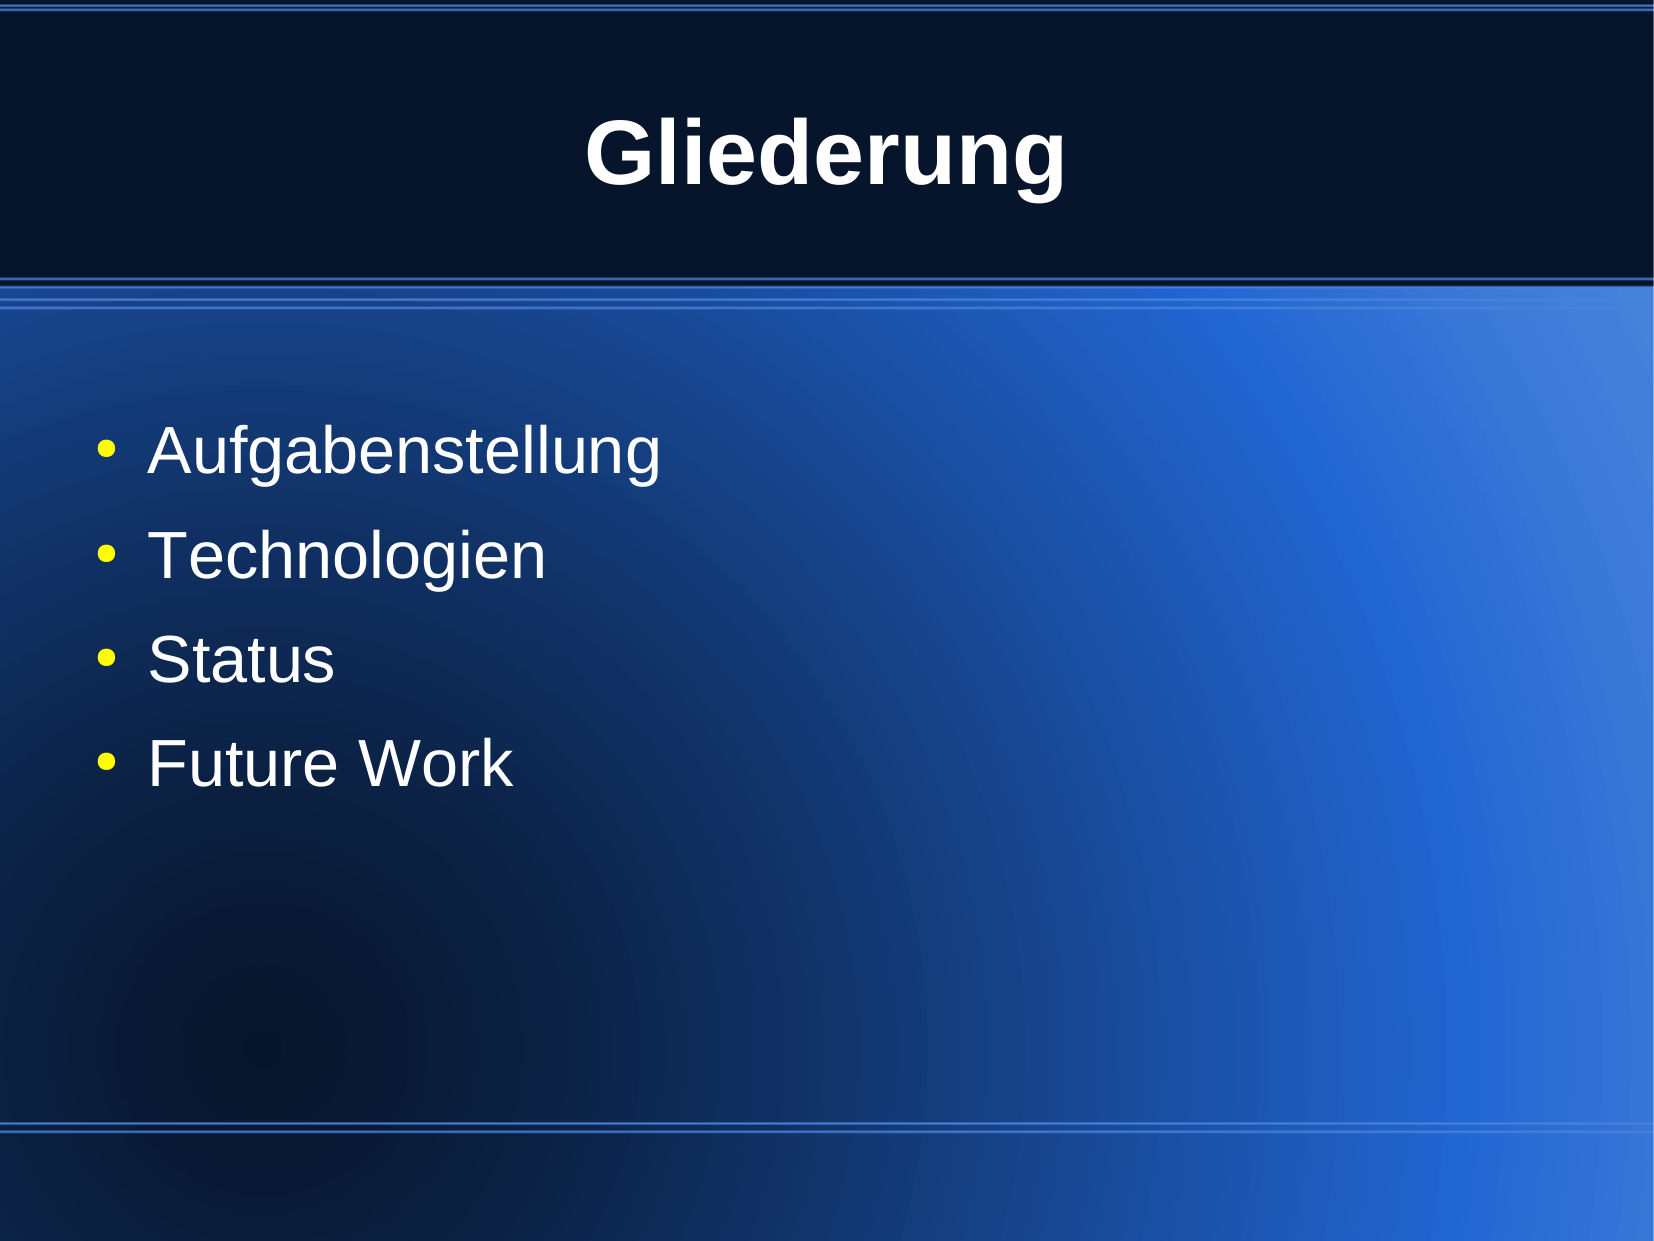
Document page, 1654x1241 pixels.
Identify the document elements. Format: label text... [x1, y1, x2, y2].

list Aufgabenstellung Technologien Status Future Work [76, 413, 1565, 975]
picture [0, 0, 1654, 1241]
title Gliederung [82, 49, 1571, 257]
